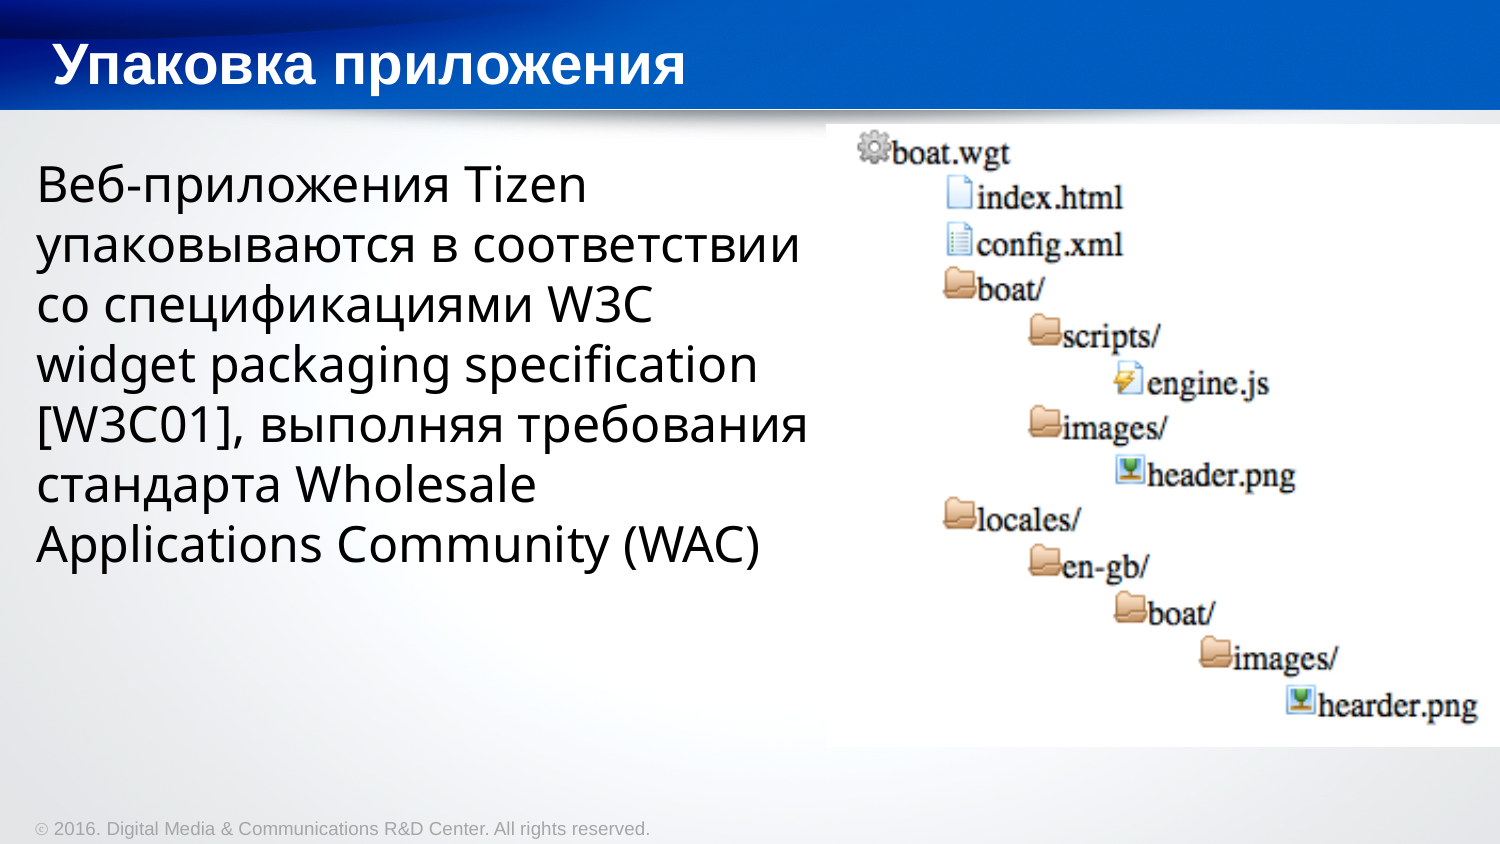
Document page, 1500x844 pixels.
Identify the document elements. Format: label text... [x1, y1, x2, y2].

title Упаковка приложения [37, 28, 1471, 95]
picture [0, 0, 1500, 844]
text_box Веб-приложения Tizen упаковываются в соответствии со спецификациями W3C widget packaging specification [W3C01], выполняя требования стандарта Wholesale Applications Community (WAC) [24, 146, 825, 579]
